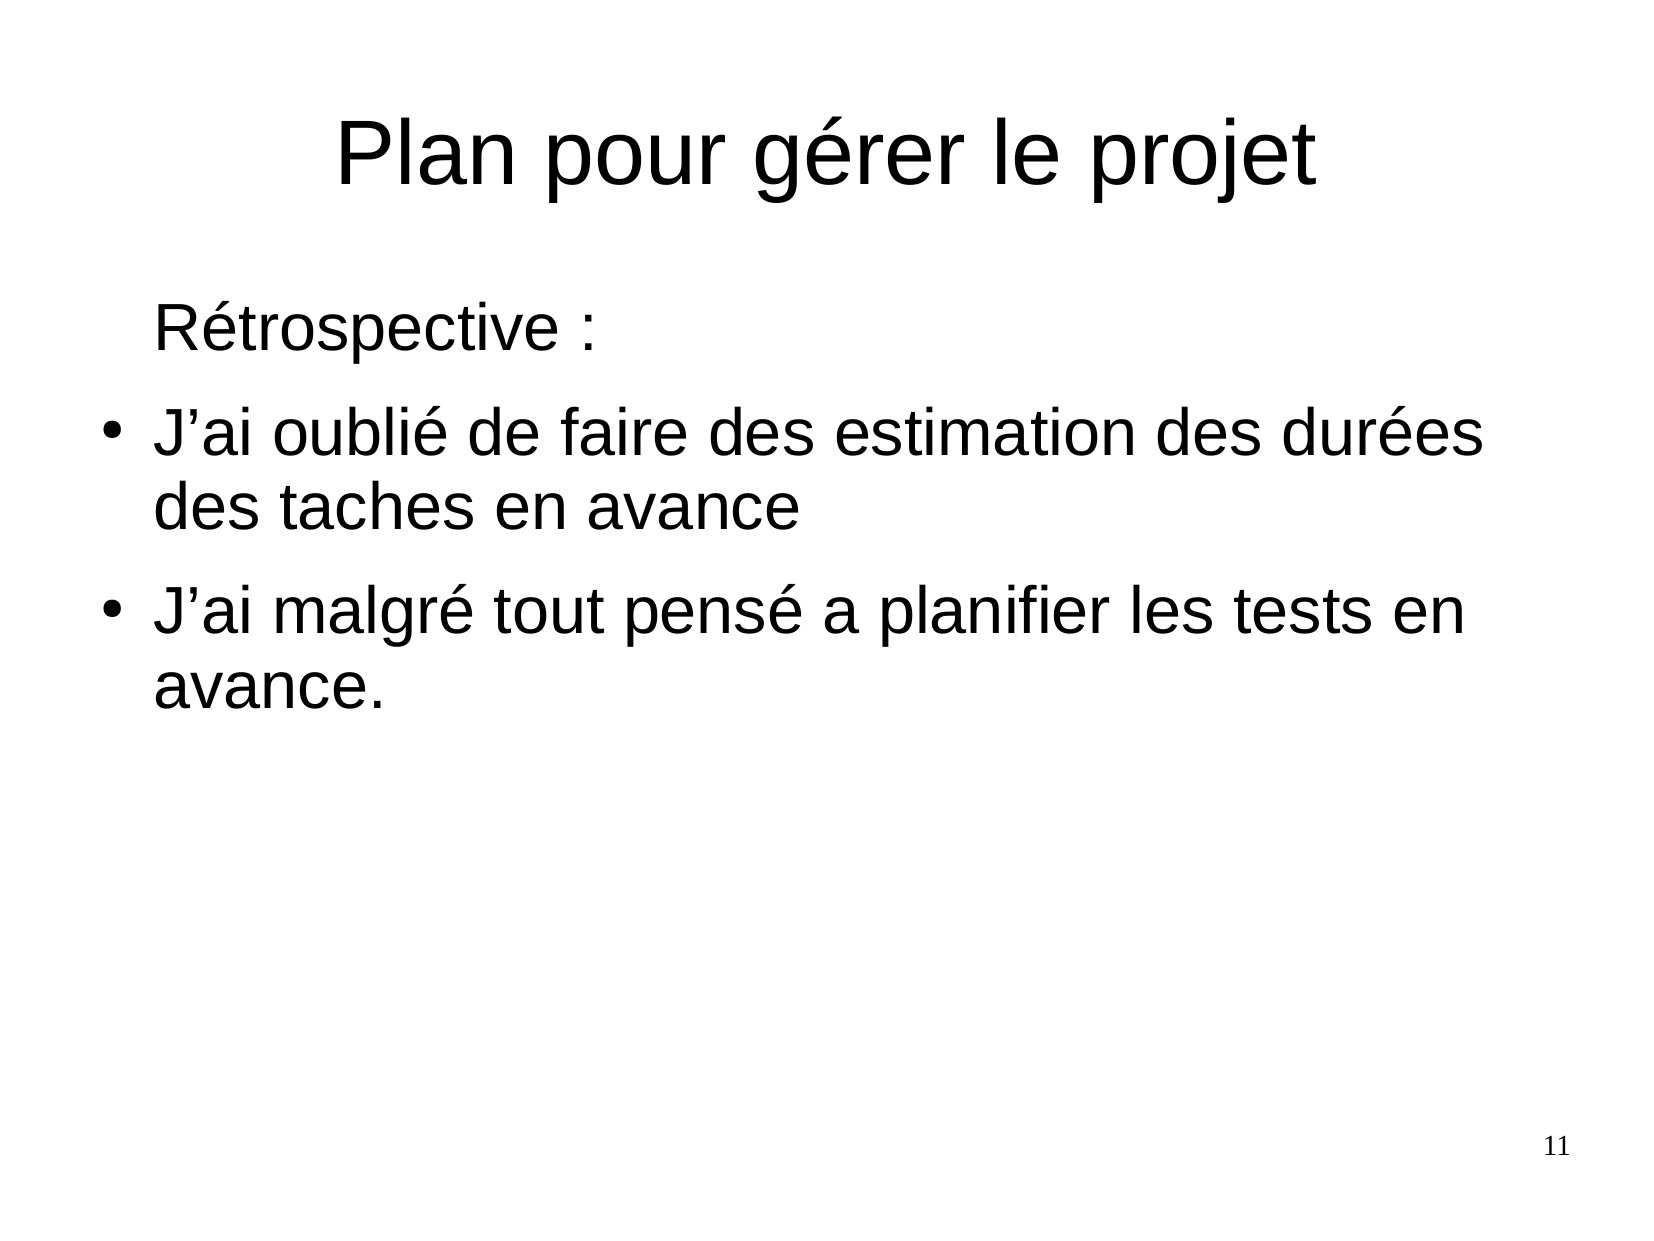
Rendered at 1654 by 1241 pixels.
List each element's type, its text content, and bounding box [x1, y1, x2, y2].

list Rétrospective : J’ai oublié de faire des estimation des durées des taches en avance J’ai malgré tout pensé a planifier les tests en avance. [82, 290, 1571, 1010]
title Plan pour gérer le projet [82, 49, 1571, 257]
